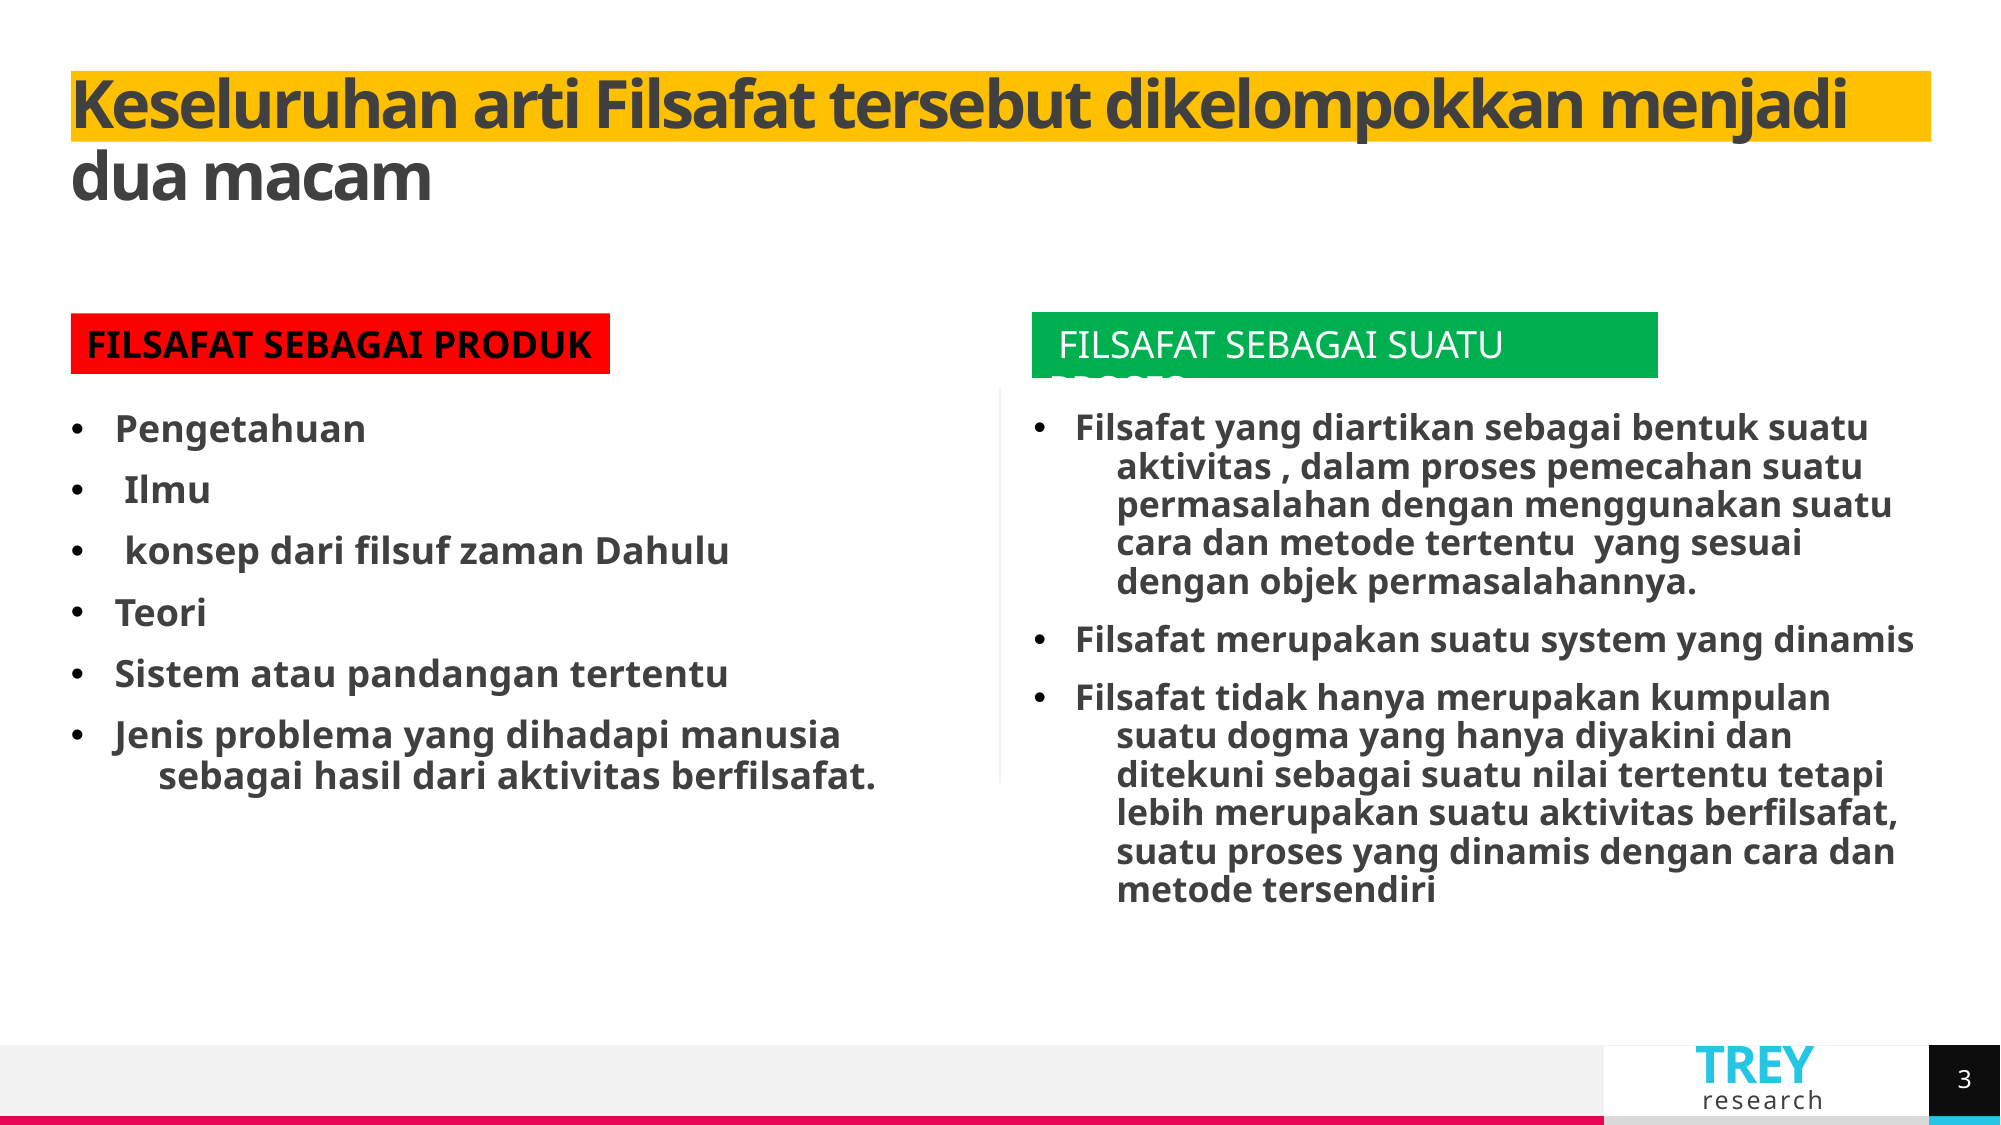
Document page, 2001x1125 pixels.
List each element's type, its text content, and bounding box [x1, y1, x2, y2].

list Pengetahuan Ilmu konsep dari filsuf zaman Dahulu Teori Sistem atau pandangan tertentu Jenis problema yang dihadapi manusia sebagai hasil dari aktivitas berfilsafat. [70, 410, 957, 1028]
title Keseluruhan arti Filsafat tersebut dikelompokkan menjadi dua macam [70, 70, 1932, 142]
list Filsafat yang diartikan sebagai bentuk suatu aktivitas , dalam proses pemecahan suatu permasalahan dengan menggunakan suatu cara dan metode tertentu yang sesuai dengan objek permasalahannya. Filsafat merupakan suatu system yang dinamis Filsafat tidak hanya merupakan kumpulan suatu dogma yang hanya diyakini dan ditekuni sebagai suatu nilai tertentu tetapi lebih merupakan suatu aktivitas berfilsafat, suatu proses yang dinamis dengan cara dan metode tersendiri [1033, 410, 1941, 916]
text_box FILSAFAT SEBAGAI PRODUK [70, 313, 610, 374]
text_box [1929, 1045, 2000, 1117]
text_box FILSAFAT SEBAGAI SUATU PROSES [1033, 313, 1657, 377]
